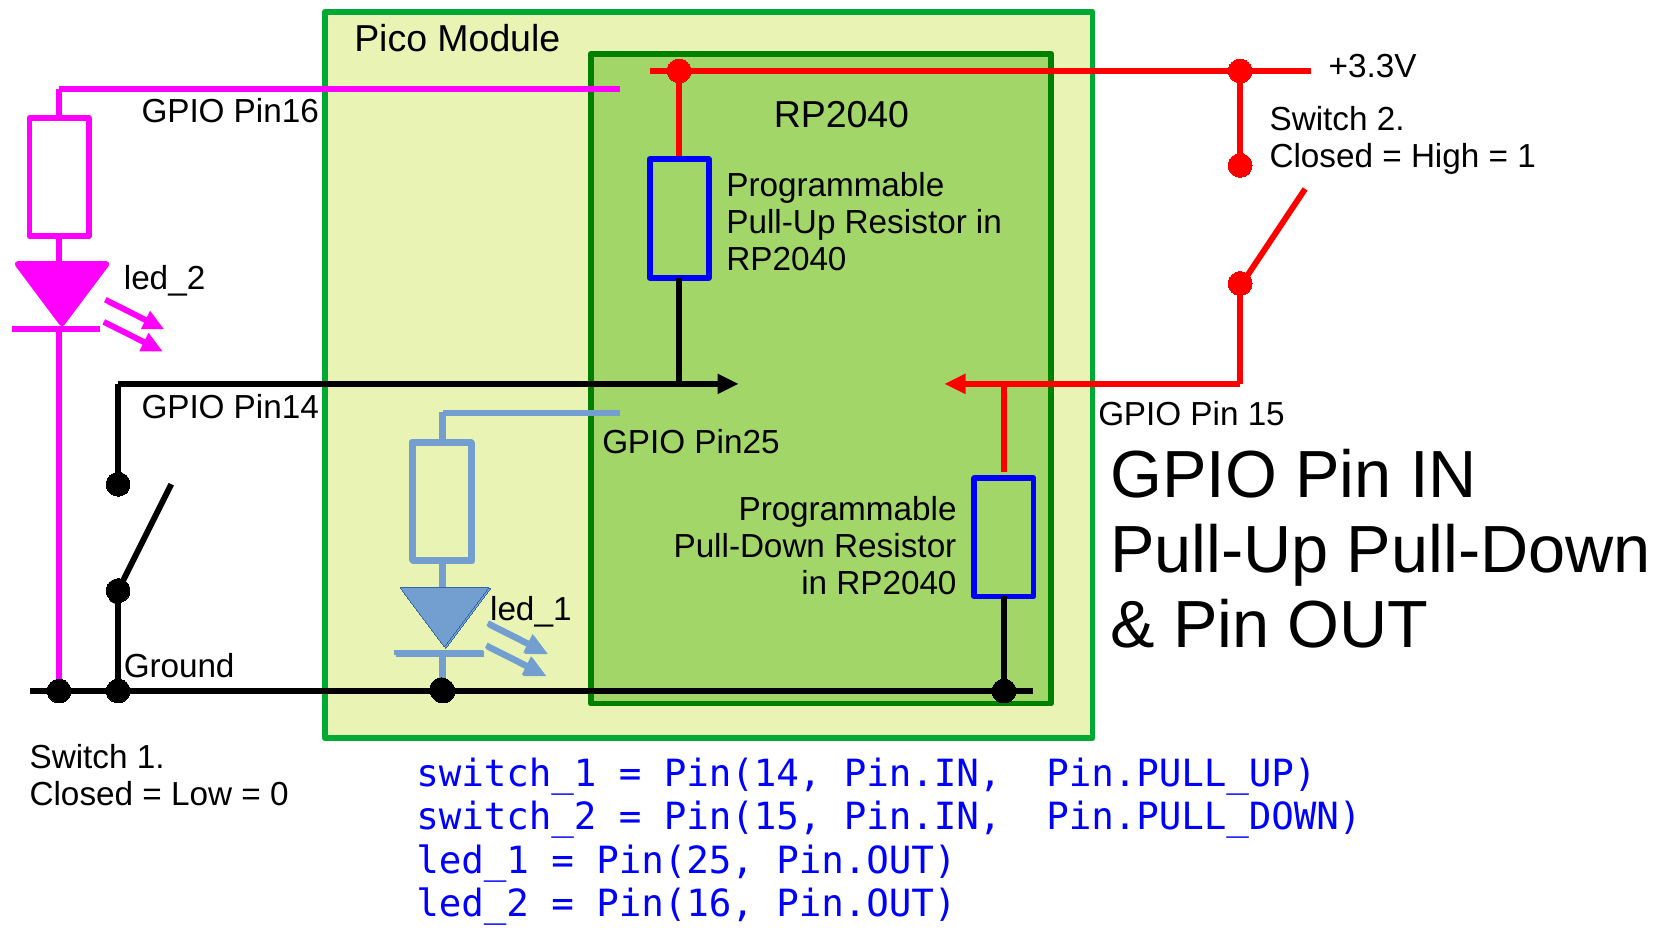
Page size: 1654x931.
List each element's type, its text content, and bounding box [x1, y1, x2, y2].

text_box [1228, 271, 1253, 295]
text_box [324, 11, 1093, 739]
text_box RP2040 [738, 93, 945, 136]
text_box [106, 679, 130, 703]
text_box [653, 162, 706, 275]
text_box GPIO Pin16 [141, 92, 349, 130]
text_box [17, 264, 107, 324]
text_box Switch 2. Closed = High = 1 [1269, 100, 1625, 189]
text_box Switch 1. Closed = Low = 0 [29, 738, 384, 827]
text_box Ground [124, 647, 420, 686]
text_box [47, 679, 71, 703]
text_box switch_1 = Pin(14, Pin.IN, Pin.PULL_UP) switch_2 = Pin(15, Pin.IN, Pin.PULL_DOWN) led_1 = Pin(25, Pin.OUT) led_2 = Pin(16, Pin.OUT) [401, 744, 1417, 931]
text_box GPIO Pin25 [602, 423, 810, 461]
text_box led_1 [490, 590, 573, 628]
text_box GPIO Pin14 [141, 388, 349, 426]
title GPIO Pin IN Pull-Up Pull-Down & Pin OUT [1110, 437, 1654, 662]
text_box led_2 [124, 259, 207, 297]
text_box [106, 472, 130, 497]
text_box Programmable Pull-Down Resistor in RP2040 [661, 490, 957, 603]
text_box [121, 582, 130, 603]
text_box Pico Module [354, 17, 562, 60]
text_box Programmable Pull-Up Resistor in RP2040 [726, 166, 1022, 278]
text_box GPIO Pin 15 [1098, 395, 1335, 433]
text_box [1228, 153, 1253, 178]
text_box [1228, 59, 1253, 83]
text_box [106, 578, 120, 600]
subtitle +3.3V [1328, 48, 1625, 100]
